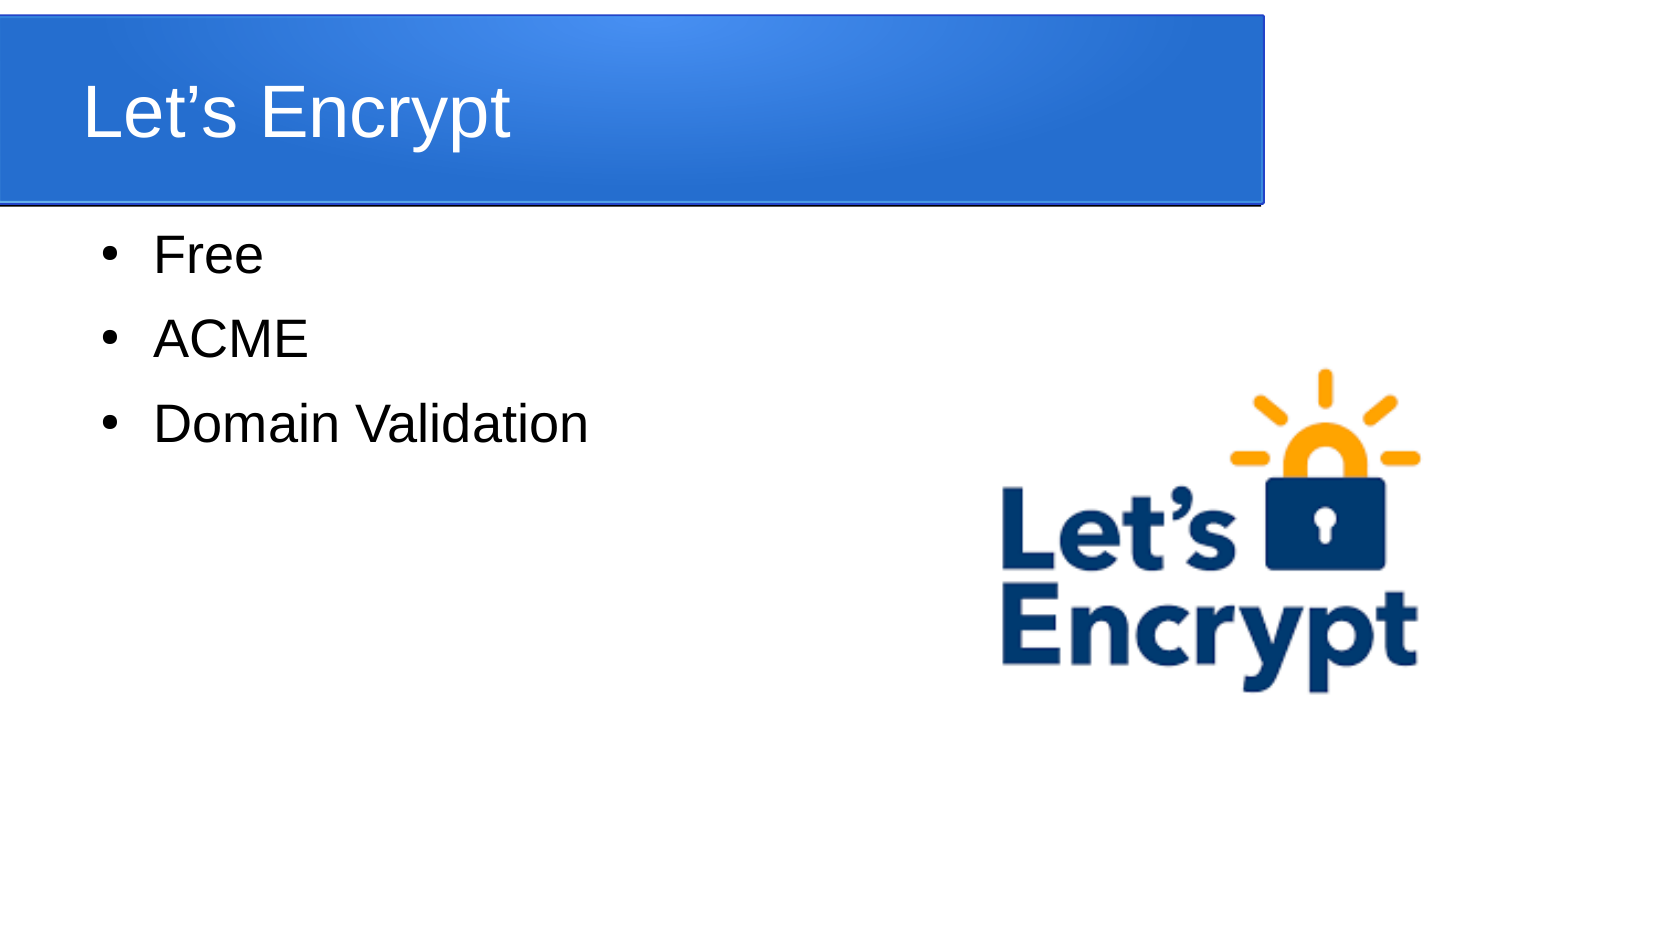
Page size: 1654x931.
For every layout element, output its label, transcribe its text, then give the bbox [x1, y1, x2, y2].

picture [968, 295, 1465, 792]
title Let’s Encrypt [82, 35, 1235, 189]
list Free ACME Domain Validation [82, 224, 1571, 764]
